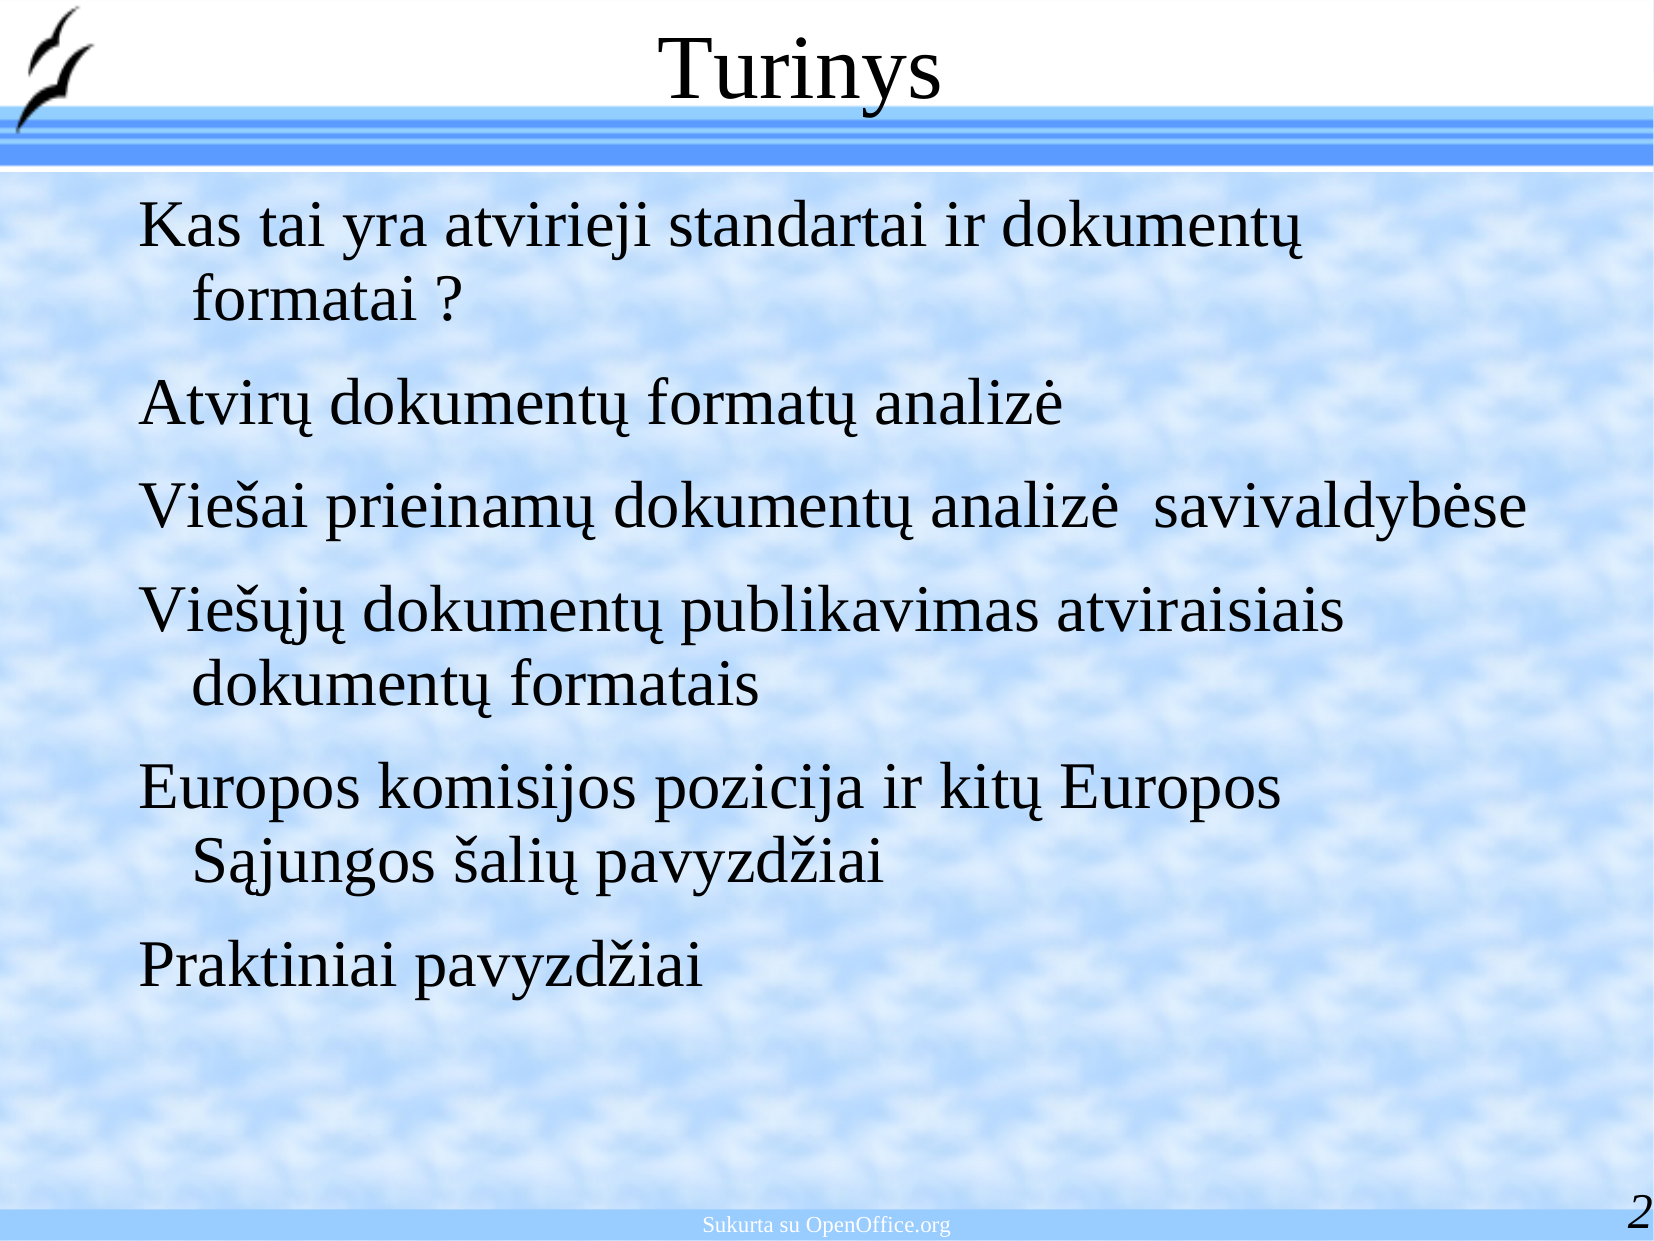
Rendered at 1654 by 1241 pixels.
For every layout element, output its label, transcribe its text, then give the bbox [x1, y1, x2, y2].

title Turinys [94, 0, 1507, 137]
picture [0, 0, 1654, 1209]
list Kas tai yra atvirieji standartai ir dokumentų formatai ? Atvirų dokumentų formatų analizė Viešai prieinamų dokumentų analizė savivaldybėse Viešųjų dokumentų publikavimas atviraisiais dokumentų formatais Europos komisijos pozicija ir kitų Europos Sąjungos šalių pavyzdžiai Praktiniai pavyzdžiai [120, 187, 1533, 1195]
